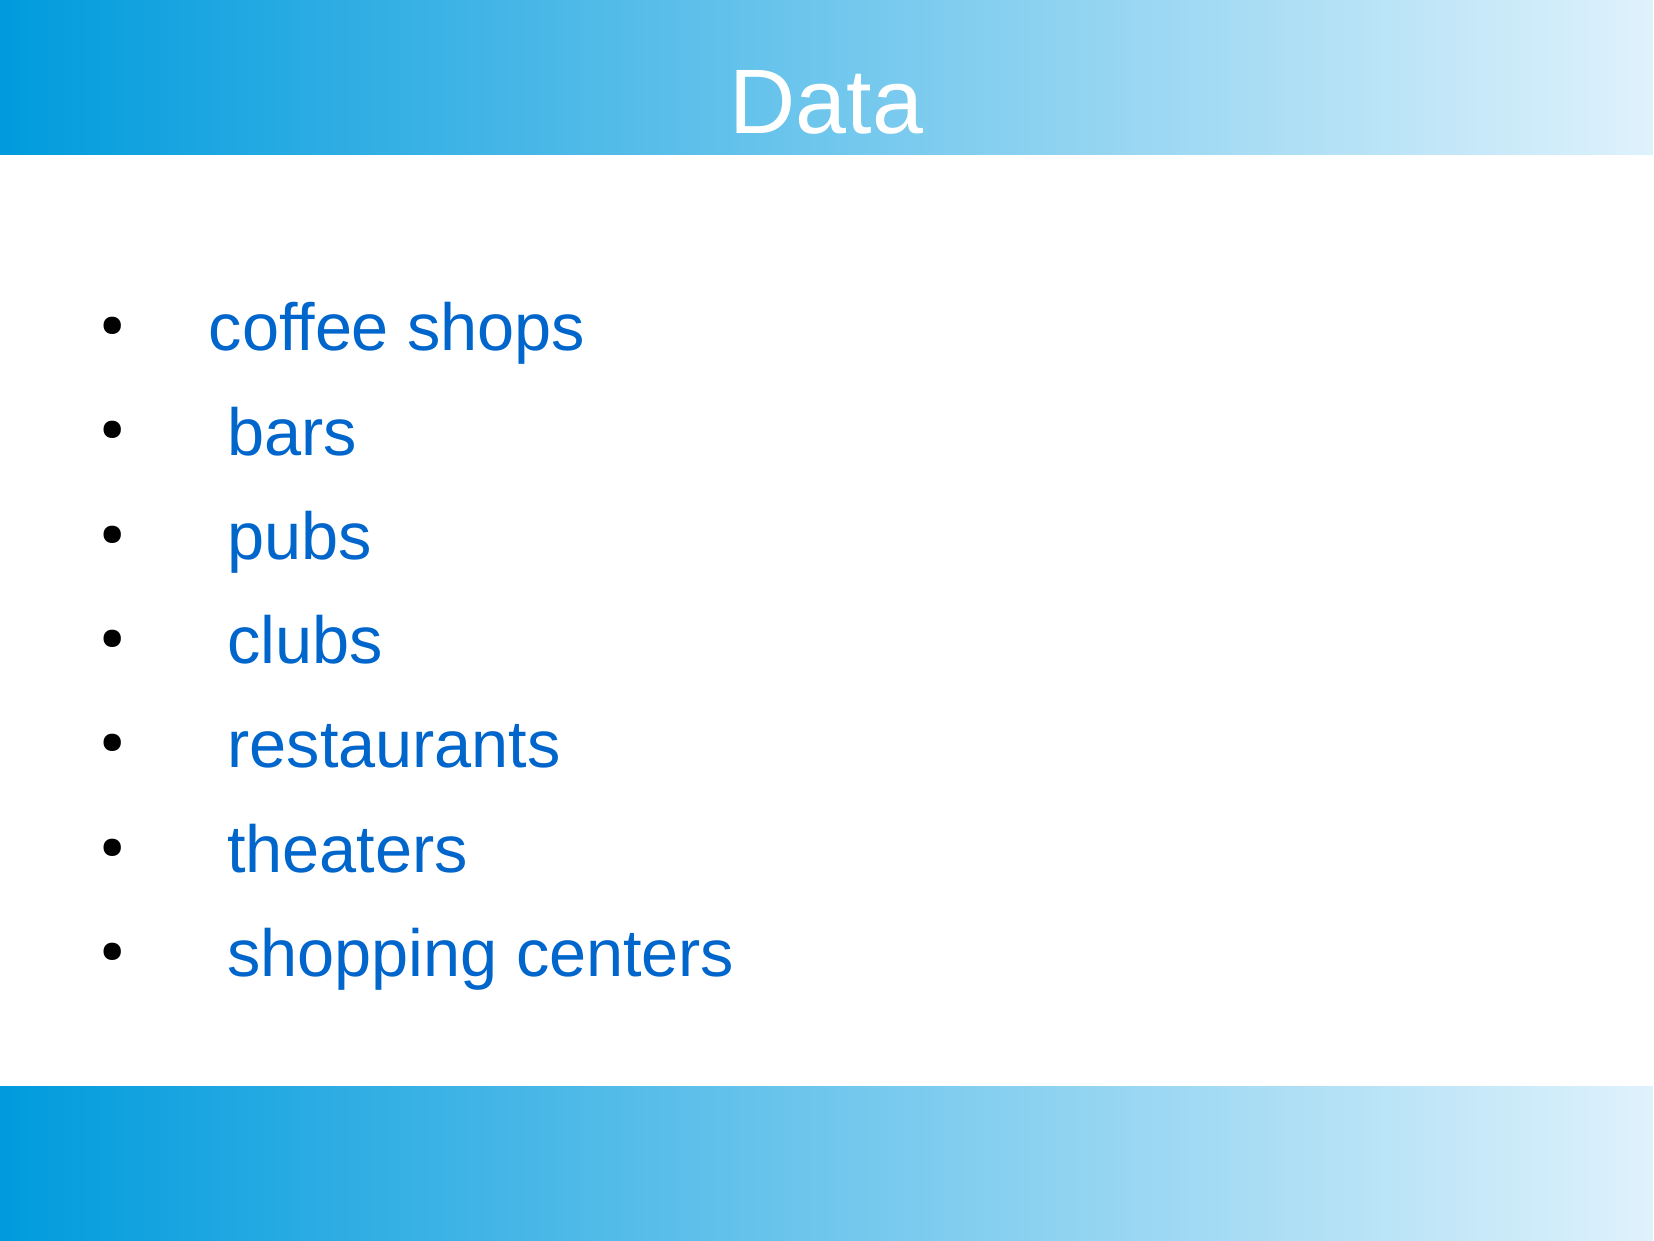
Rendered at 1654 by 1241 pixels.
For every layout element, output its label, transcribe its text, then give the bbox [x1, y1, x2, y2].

list coffee shops bars pubs clubs restaurants theaters shopping centers [82, 290, 1571, 1010]
title Data [82, 49, 1571, 155]
